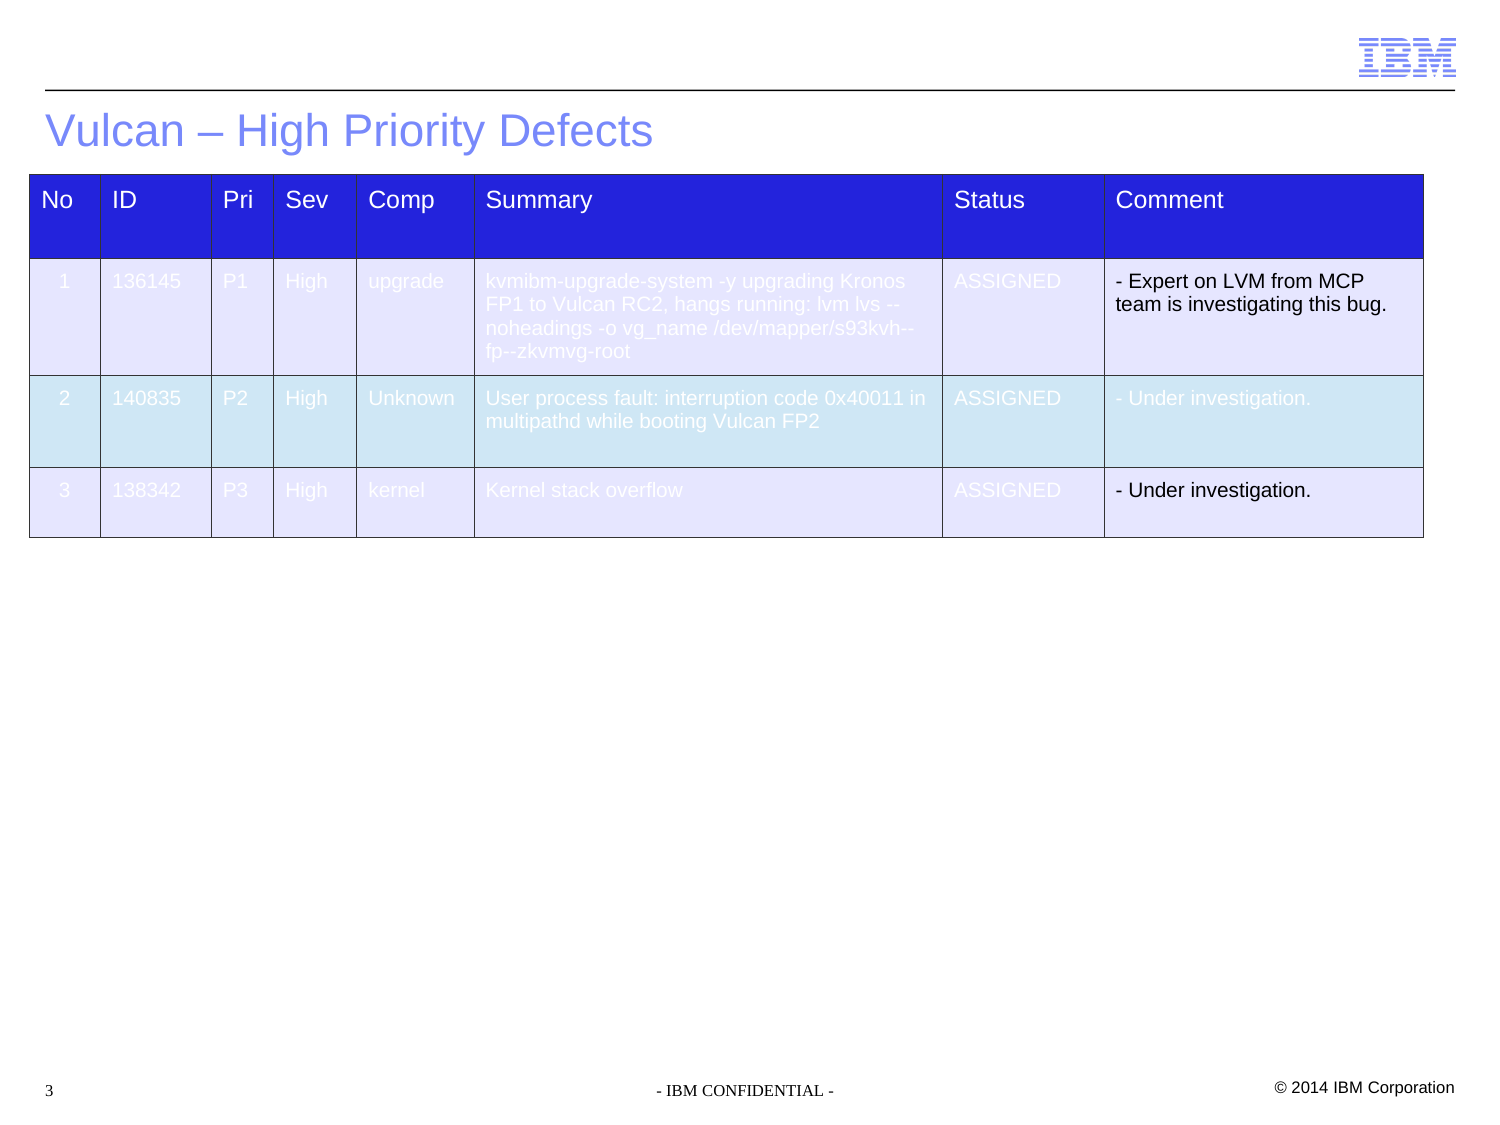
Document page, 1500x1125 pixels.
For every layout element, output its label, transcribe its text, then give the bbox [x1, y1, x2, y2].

table_cell 140835 [101, 376, 211, 467]
table_cell ASSIGNED [943, 468, 1104, 537]
table_header Status [943, 175, 1104, 258]
table_cell 1 [30, 259, 100, 375]
table_cell 138342 [101, 468, 211, 537]
table_cell 136145 [101, 259, 211, 375]
table_header Pri [212, 175, 273, 258]
table_cell 3 [30, 468, 100, 537]
table_cell High [274, 376, 356, 467]
table_cell - Under investigation. [1105, 468, 1423, 537]
table_cell 2 [30, 376, 100, 467]
table_header No [30, 175, 100, 258]
table_cell - Expert on LVM from MCP team is investigating this bug. [1105, 259, 1423, 375]
table_cell P1 [212, 259, 273, 375]
table_header ID [101, 175, 211, 258]
table_cell Unknown [357, 376, 474, 467]
table_cell ASSIGNED [943, 376, 1104, 467]
table_header Comment [1105, 175, 1423, 258]
table_header Summary [475, 175, 942, 258]
title Vulcan – High Priority Defects [30, 97, 1456, 175]
table_cell High [274, 468, 356, 537]
table_header Comp [357, 175, 474, 258]
table_cell - Under investigation. [1105, 376, 1423, 467]
table_cell kernel [357, 468, 474, 537]
table_cell High [274, 259, 356, 375]
table_cell User process fault: interruption code 0x40011 in multipathd while booting Vulcan FP2 [475, 376, 942, 467]
table_cell P3 [212, 468, 273, 537]
table_header Sev [274, 175, 356, 258]
table_cell ASSIGNED [943, 259, 1104, 375]
table_cell upgrade [357, 259, 474, 375]
table_cell P2 [212, 376, 273, 467]
table_cell kvmibm-upgrade-system -y upgrading Kronos FP1 to Vulcan RC2, hangs running: lvm lvs --noheadings -o vg_name /dev/mapper/s93kvh--fp--zkvmvg-root [475, 259, 942, 375]
table_cell Kernel stack overflow [475, 468, 942, 537]
picture [1359, 37, 1456, 77]
